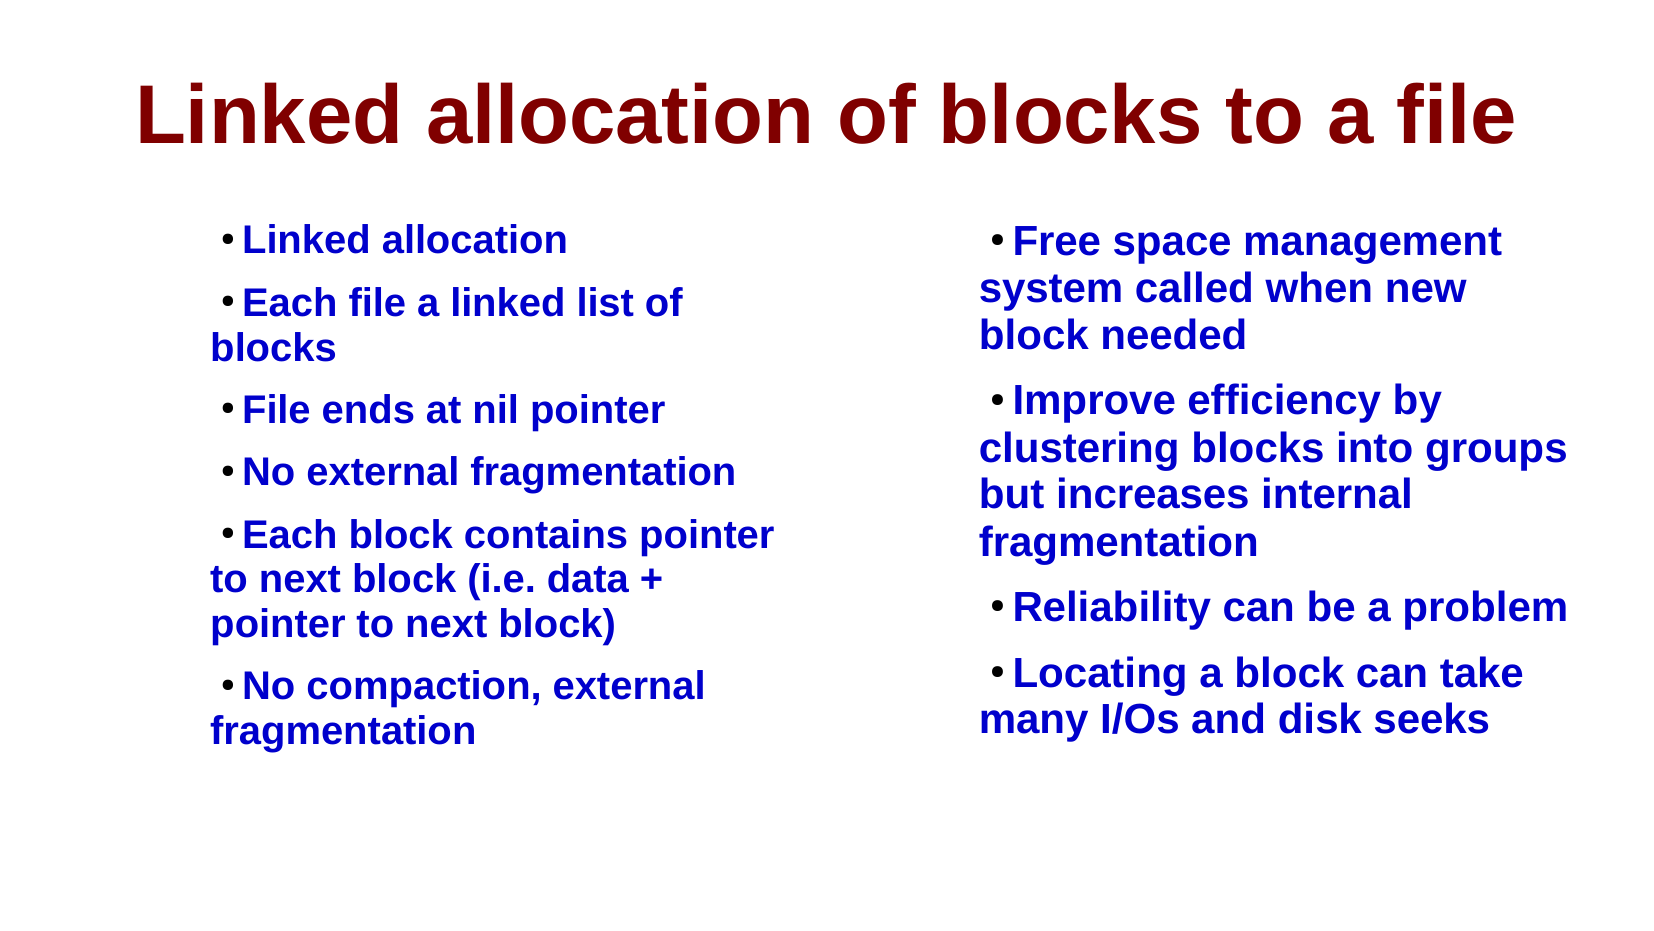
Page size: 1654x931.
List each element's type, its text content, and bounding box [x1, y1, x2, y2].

list Free space management system called when new block needed Improve efficiency by clustering blocks into groups but increases internal fragmentation Reliability can be a problem Locating a block can take many I/Os and disk seeks [845, 217, 1572, 757]
title Linked allocation of blocks to a file [82, 37, 1571, 193]
list Linked allocation Each file a linked list of blocks File ends at nil pointer No external fragmentation Each block contains pointer to next block (i.e. data + pointer to next block) No compaction, external fragmentation [82, 217, 810, 757]
